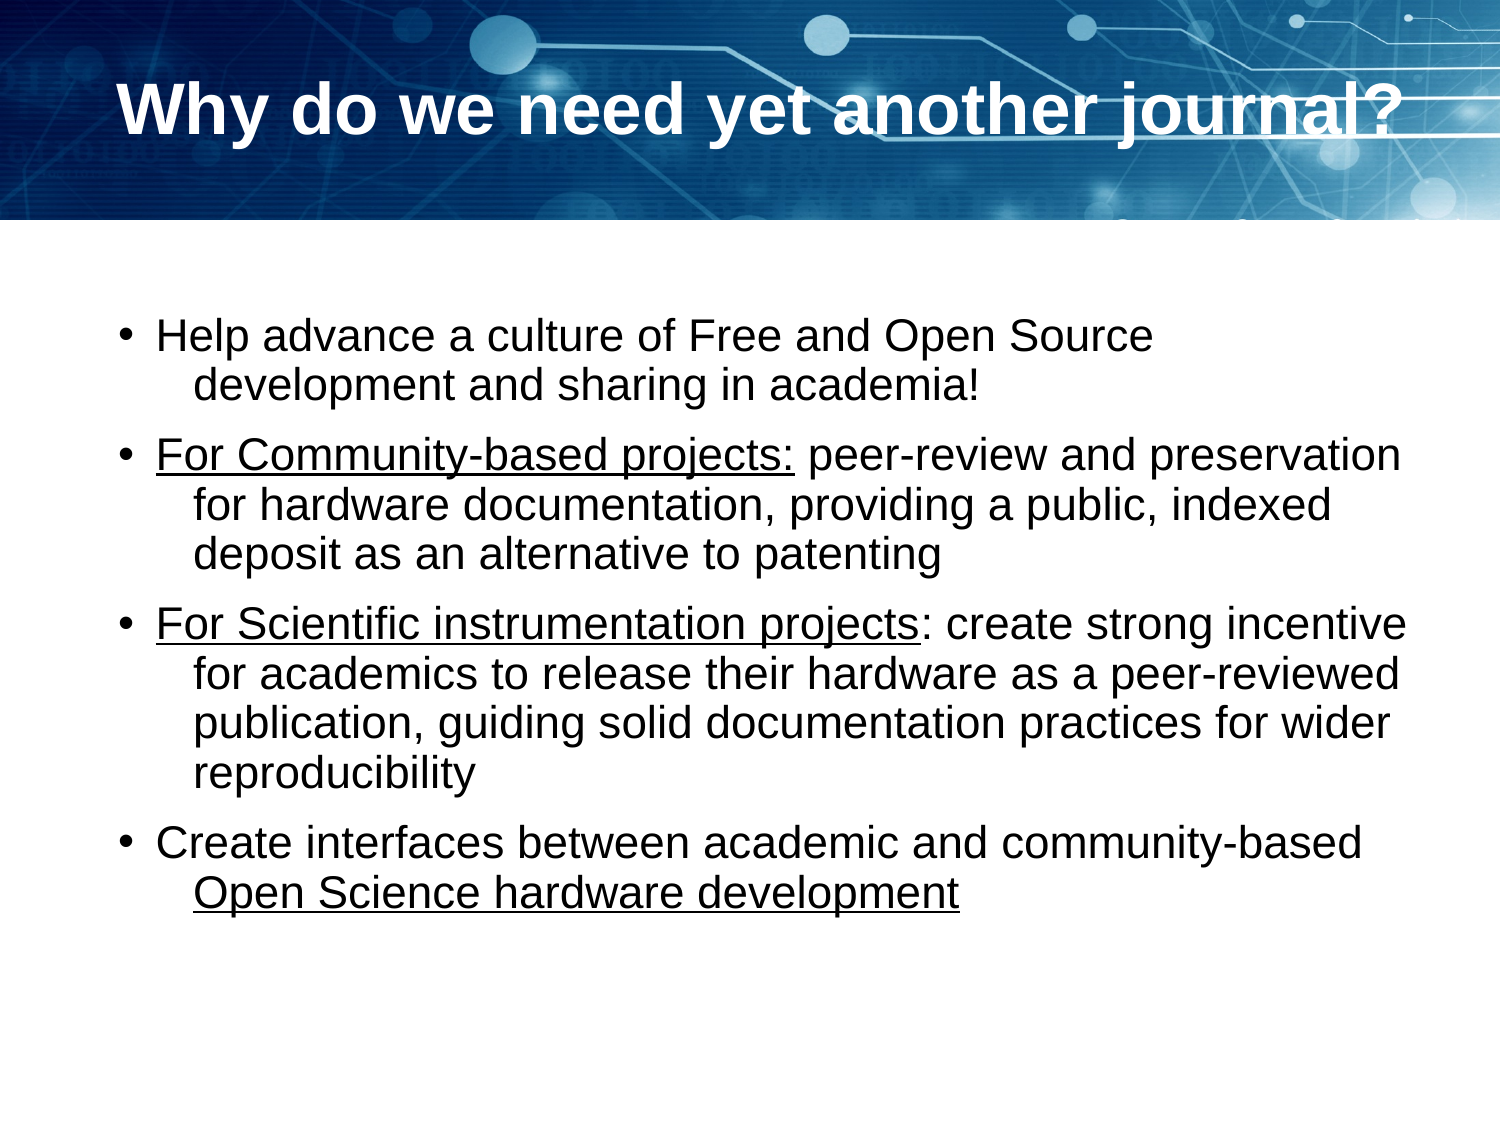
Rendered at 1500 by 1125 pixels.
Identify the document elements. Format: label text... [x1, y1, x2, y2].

list Help advance a culture of Free and Open Source development and sharing in academia! For Community-based projects: peer-review and preservation for hardware documentation, providing a public, indexed deposit as an alternative to patenting For Scientific instrumentation projects: create strong incentive for academics to release their hardware as a peer-reviewed publication, guiding solid documentation practices for wider reproducibility Create interfaces between academic and community-based Open Science hardware development [103, 304, 1436, 1039]
title Why do we need yet another journal? [101, 2, 1471, 220]
picture [0, 0, 1500, 220]
